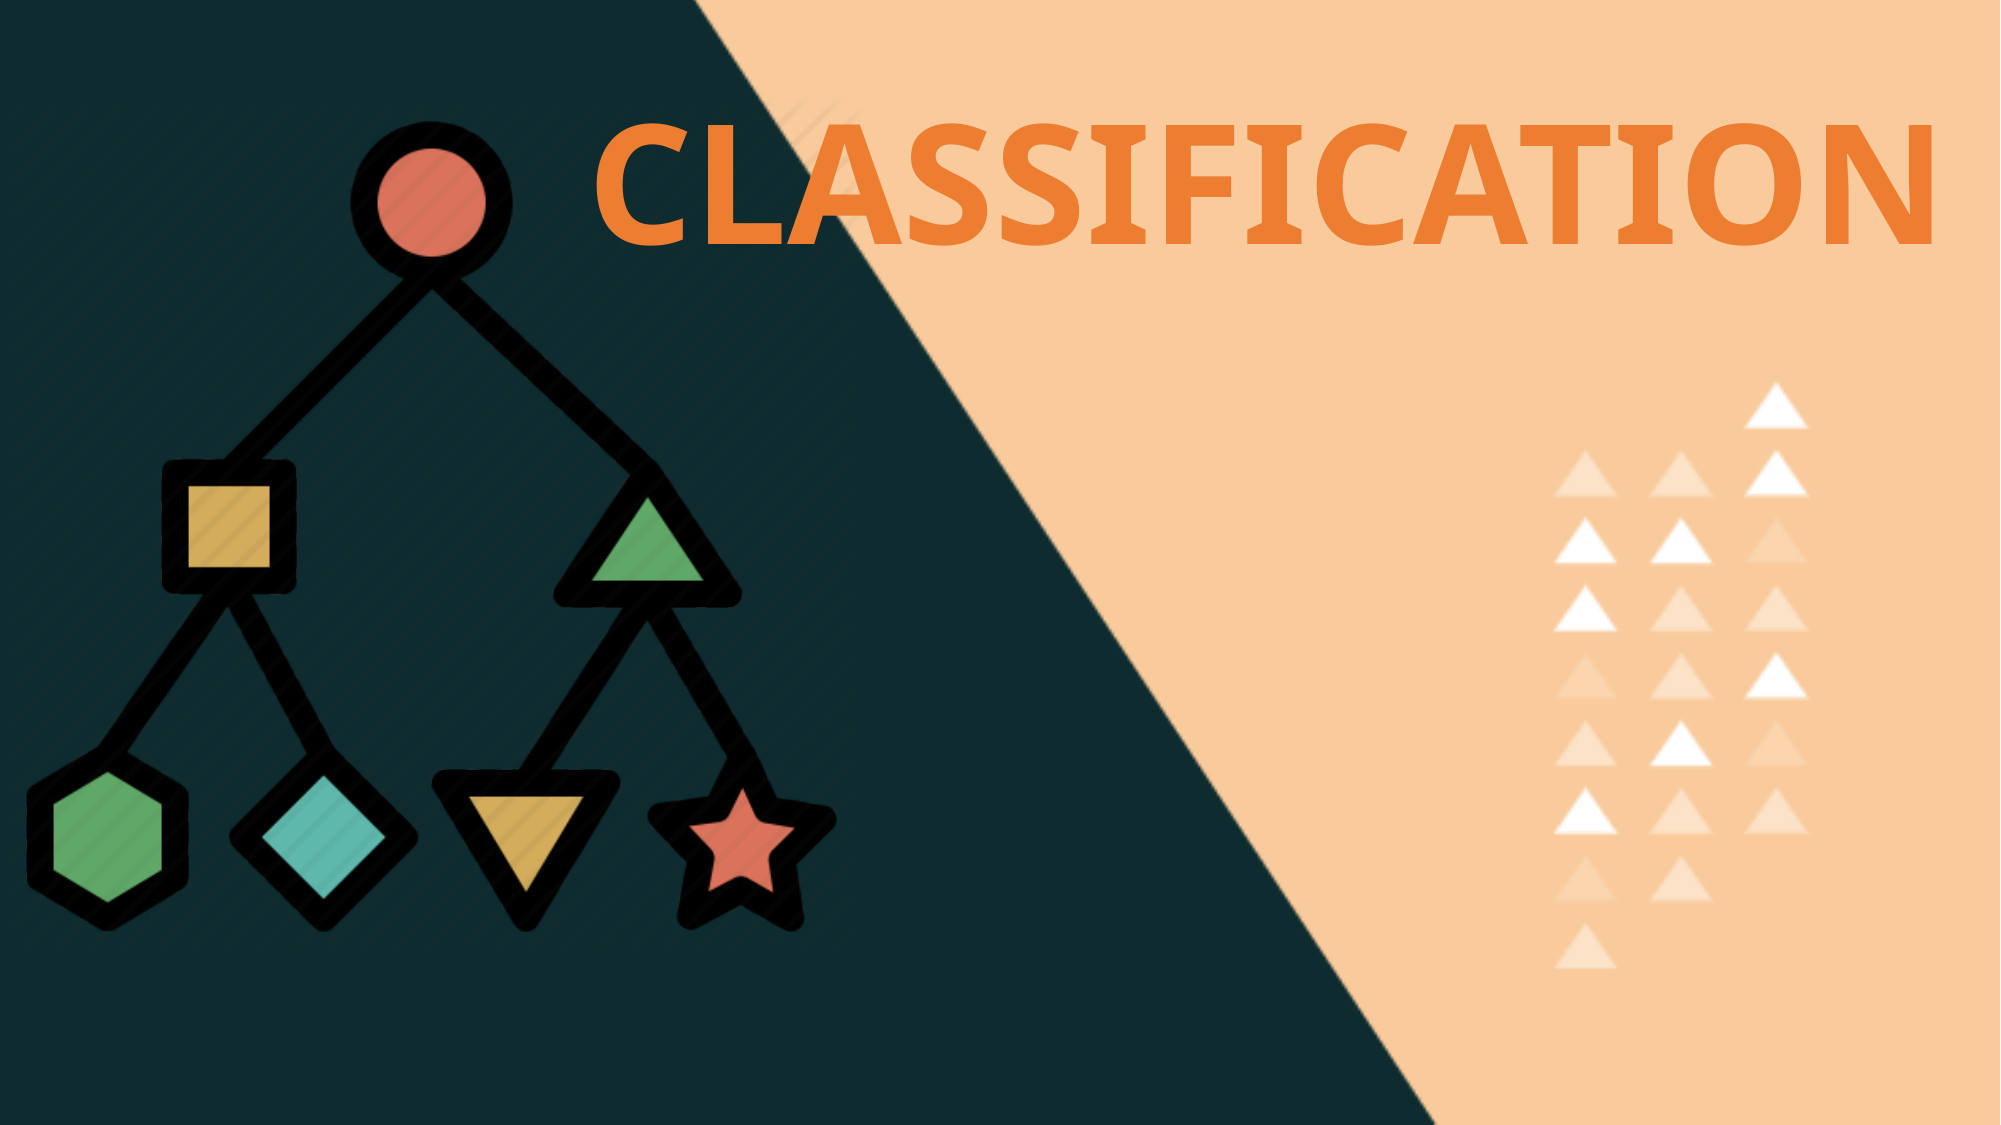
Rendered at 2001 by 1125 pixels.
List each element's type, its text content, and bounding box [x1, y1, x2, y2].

text_box CLASSIFICATION [572, 69, 2000, 288]
picture [0, 0, 2000, 1125]
